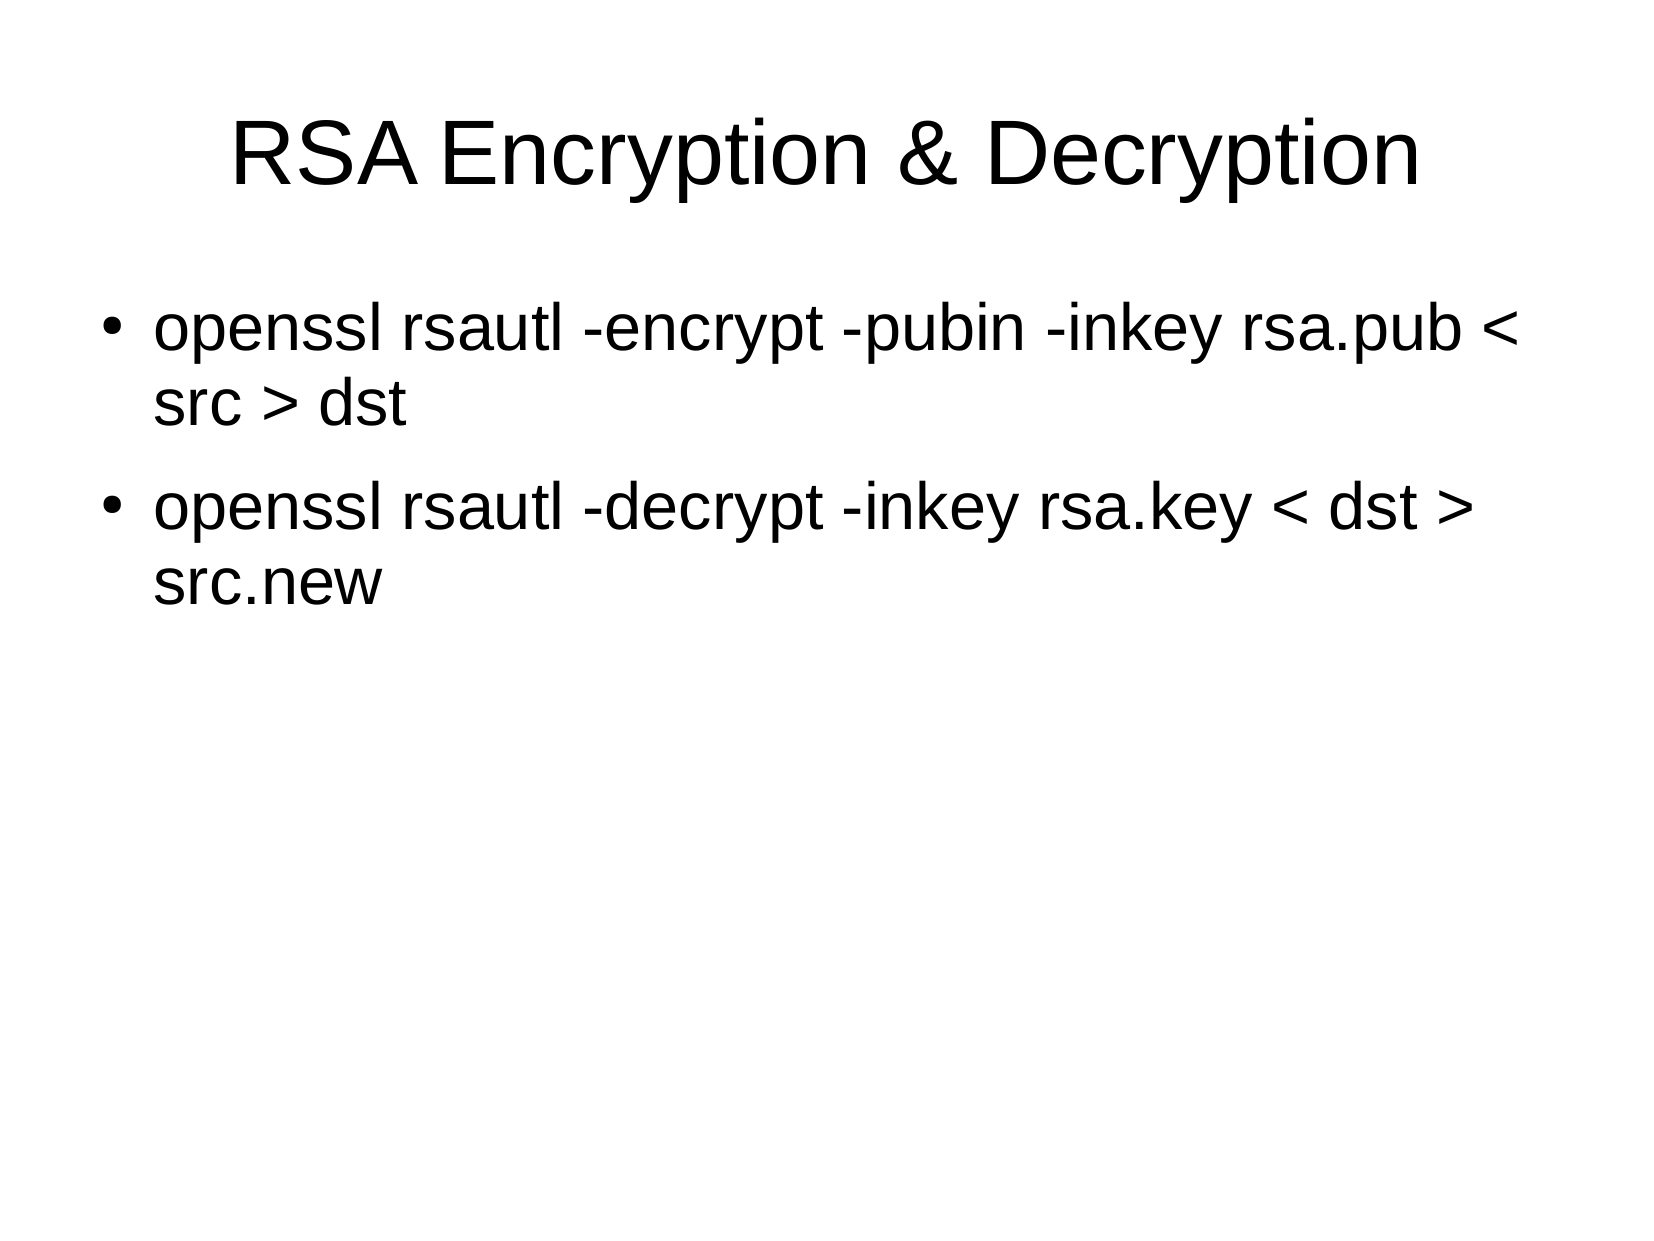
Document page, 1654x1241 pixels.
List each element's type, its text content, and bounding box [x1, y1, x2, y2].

list openssl rsautl -encrypt -pubin -inkey rsa.pub < src > dst openssl rsautl -decrypt -inkey rsa.key < dst > src.new [82, 290, 1571, 1010]
title RSA Encryption & Decryption [82, 49, 1571, 257]
